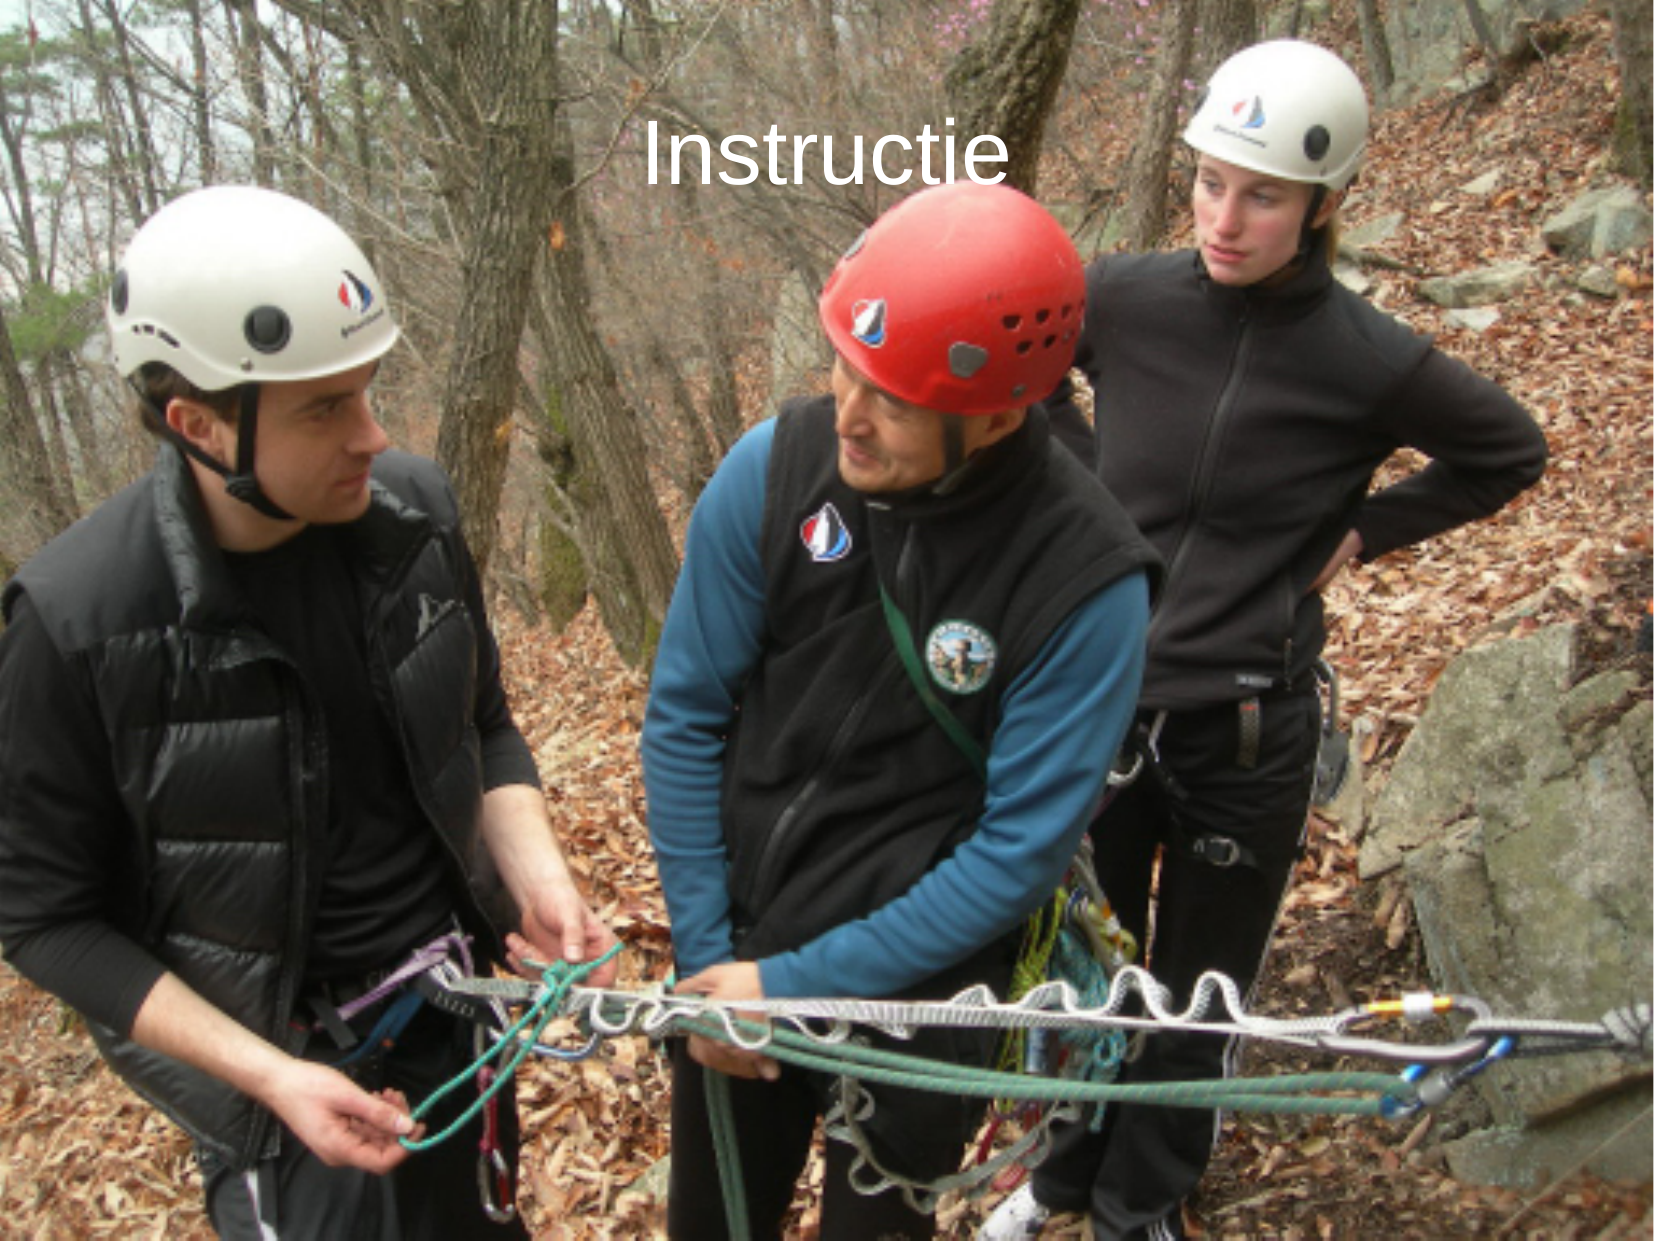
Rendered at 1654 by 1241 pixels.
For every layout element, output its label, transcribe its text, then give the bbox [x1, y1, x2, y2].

picture [0, 0, 1654, 1241]
title Instructie [82, 49, 1571, 257]
